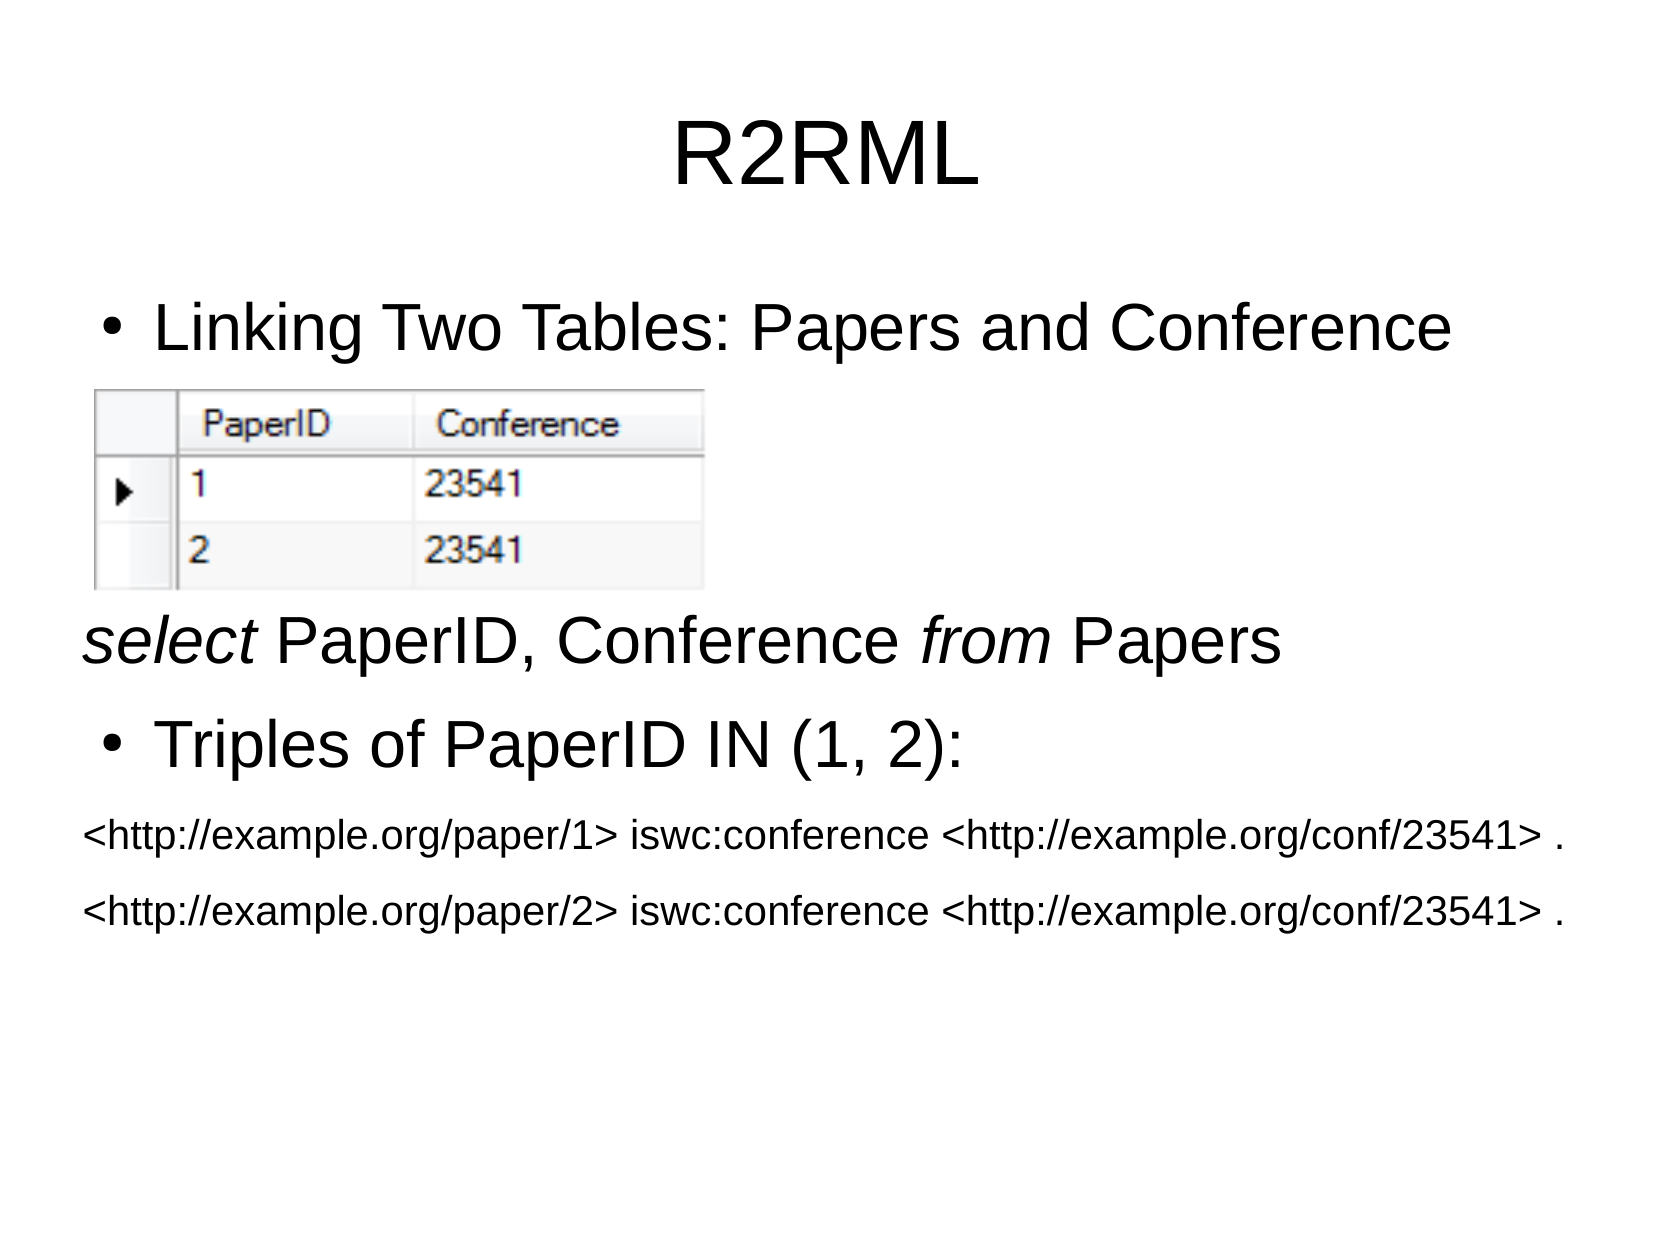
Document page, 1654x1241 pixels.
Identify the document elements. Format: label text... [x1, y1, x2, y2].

picture [94, 389, 709, 597]
list Linking Two Tables: Papers and Conference select PaperID, Conference from Papers Triples of PaperID IN (1, 2): <http://example.org/paper/1> iswc:conference <http://example.org/conf/23541> . <http://example.org/paper/2> iswc:conference <http://example.org/conf/23541> . [82, 290, 1571, 1109]
title R2RML [82, 49, 1571, 257]
